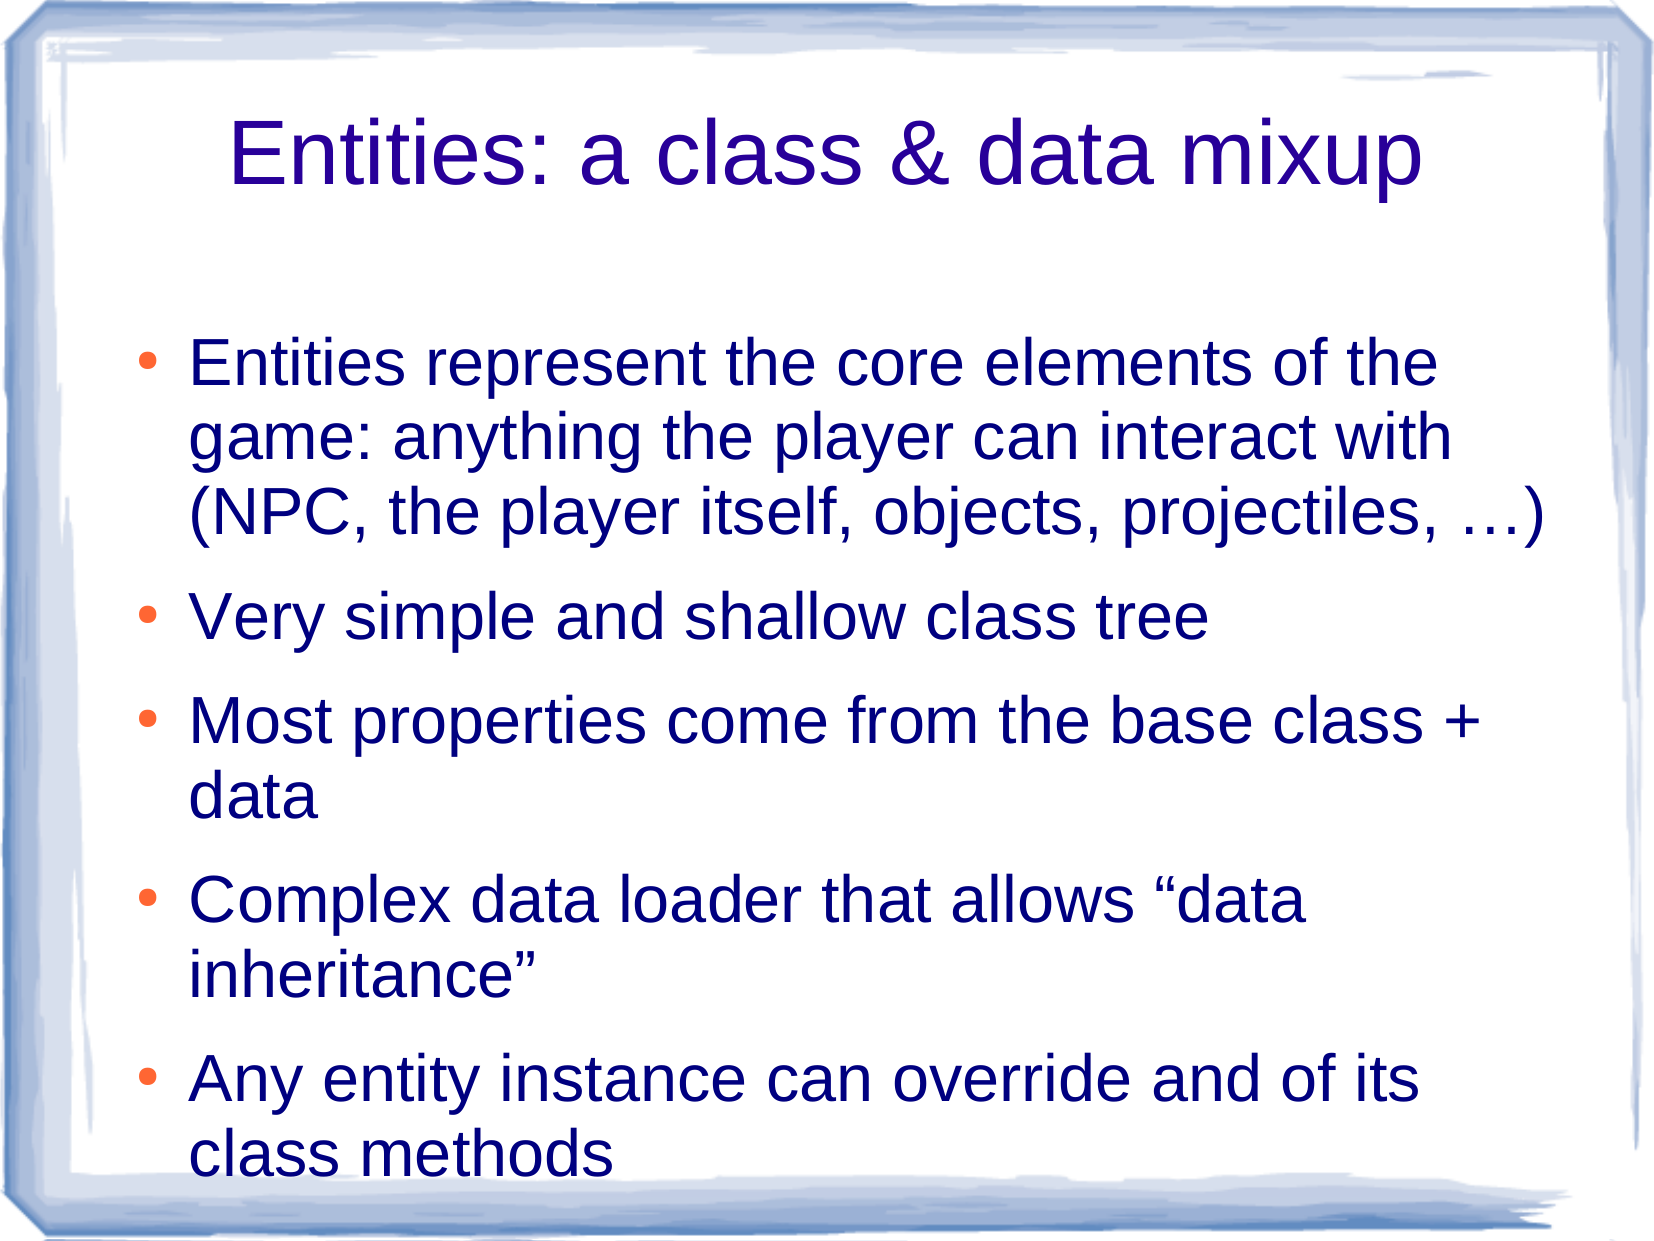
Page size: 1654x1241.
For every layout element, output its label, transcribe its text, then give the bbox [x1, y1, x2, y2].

title Entities: a class & data mixup [82, 49, 1571, 257]
list Entities represent the core elements of the game: anything the player can interact with (NPC, the player itself, objects, projectiles, …) Very simple and shallow class tree Most properties come from the base class + data Complex data loader that allows “data inheritance” Any entity instance can override and of its class methods [118, 324, 1571, 1191]
picture [0, 0, 1654, 1241]
